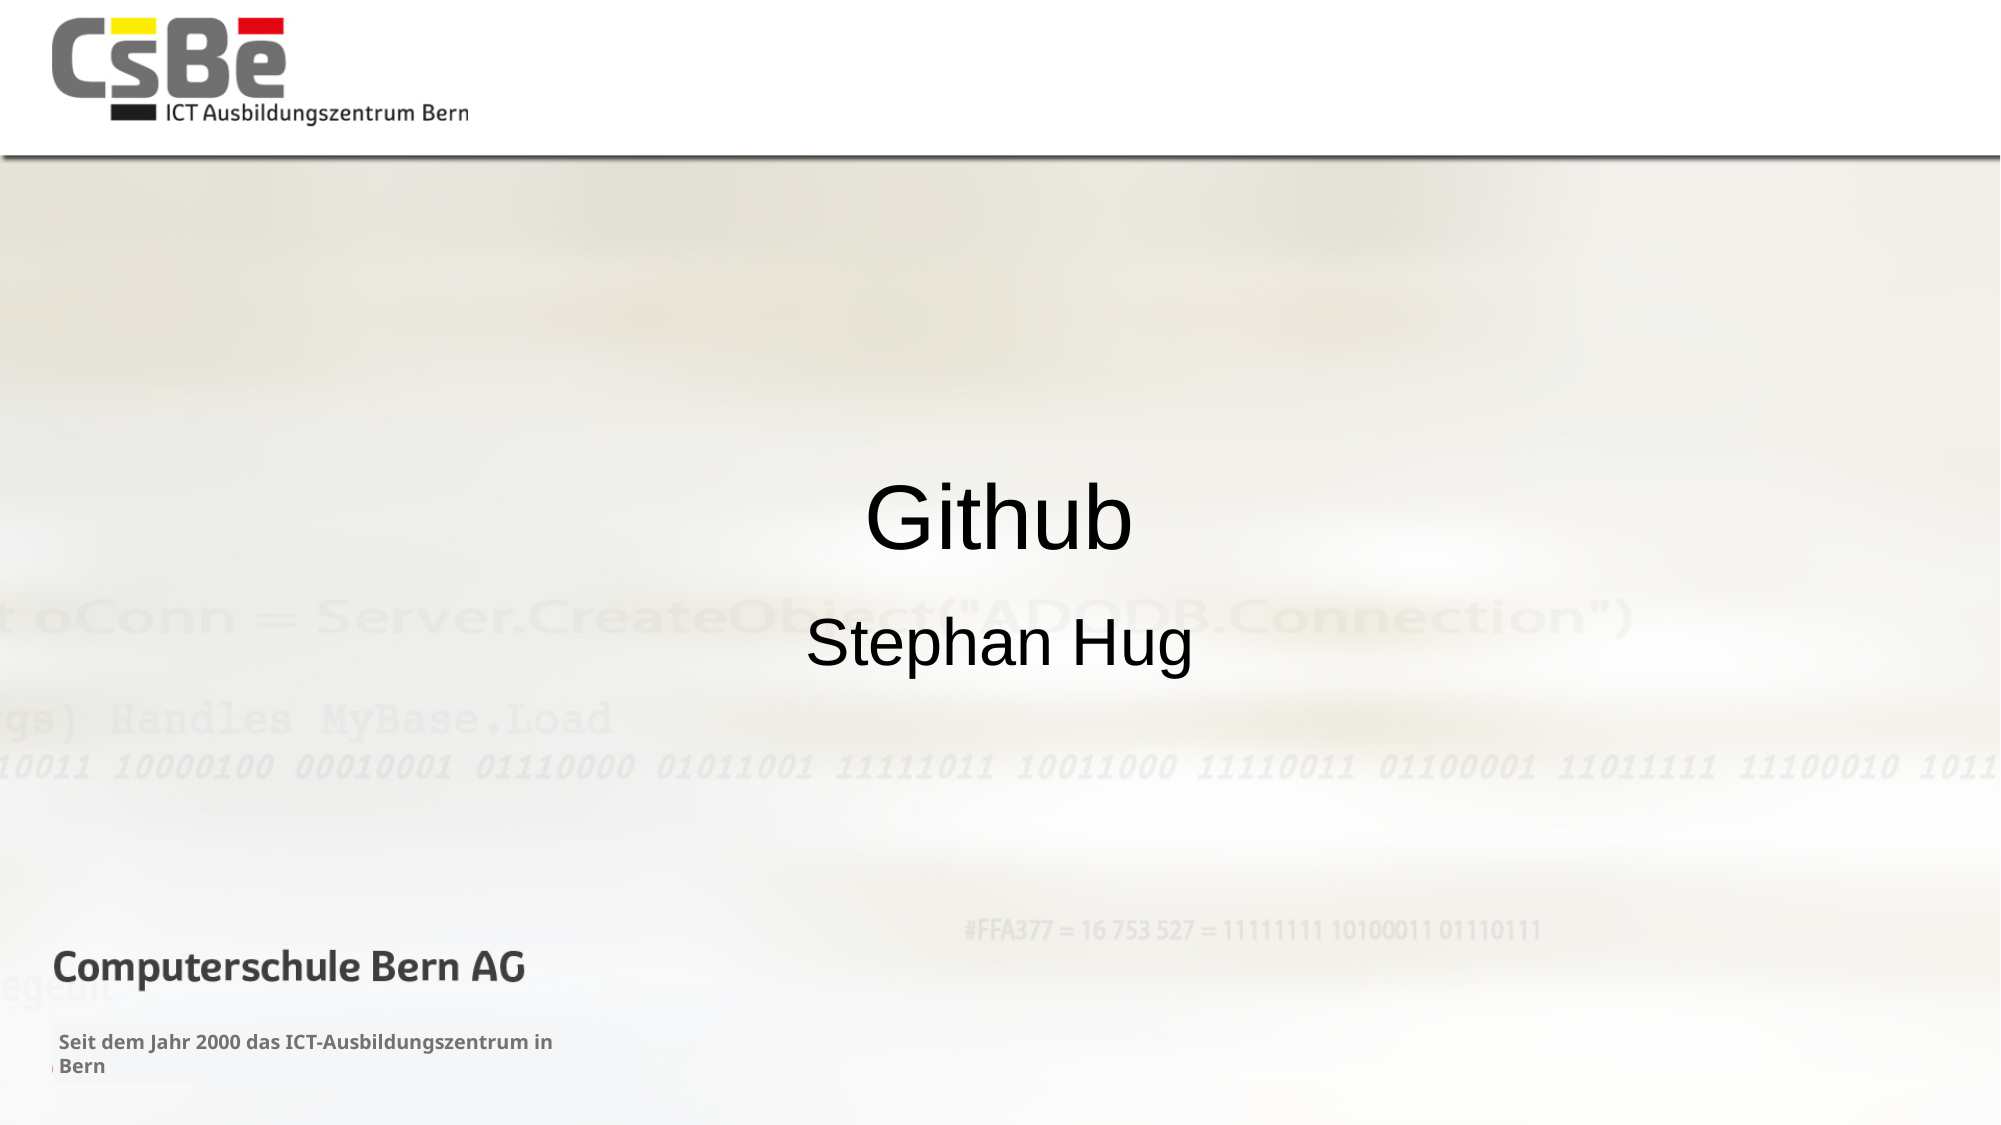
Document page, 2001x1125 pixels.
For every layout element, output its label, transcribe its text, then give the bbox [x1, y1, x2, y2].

picture [0, 0, 2001, 1125]
title Github [249, 184, 1750, 576]
subtitle Stephan Hug [249, 590, 1750, 863]
